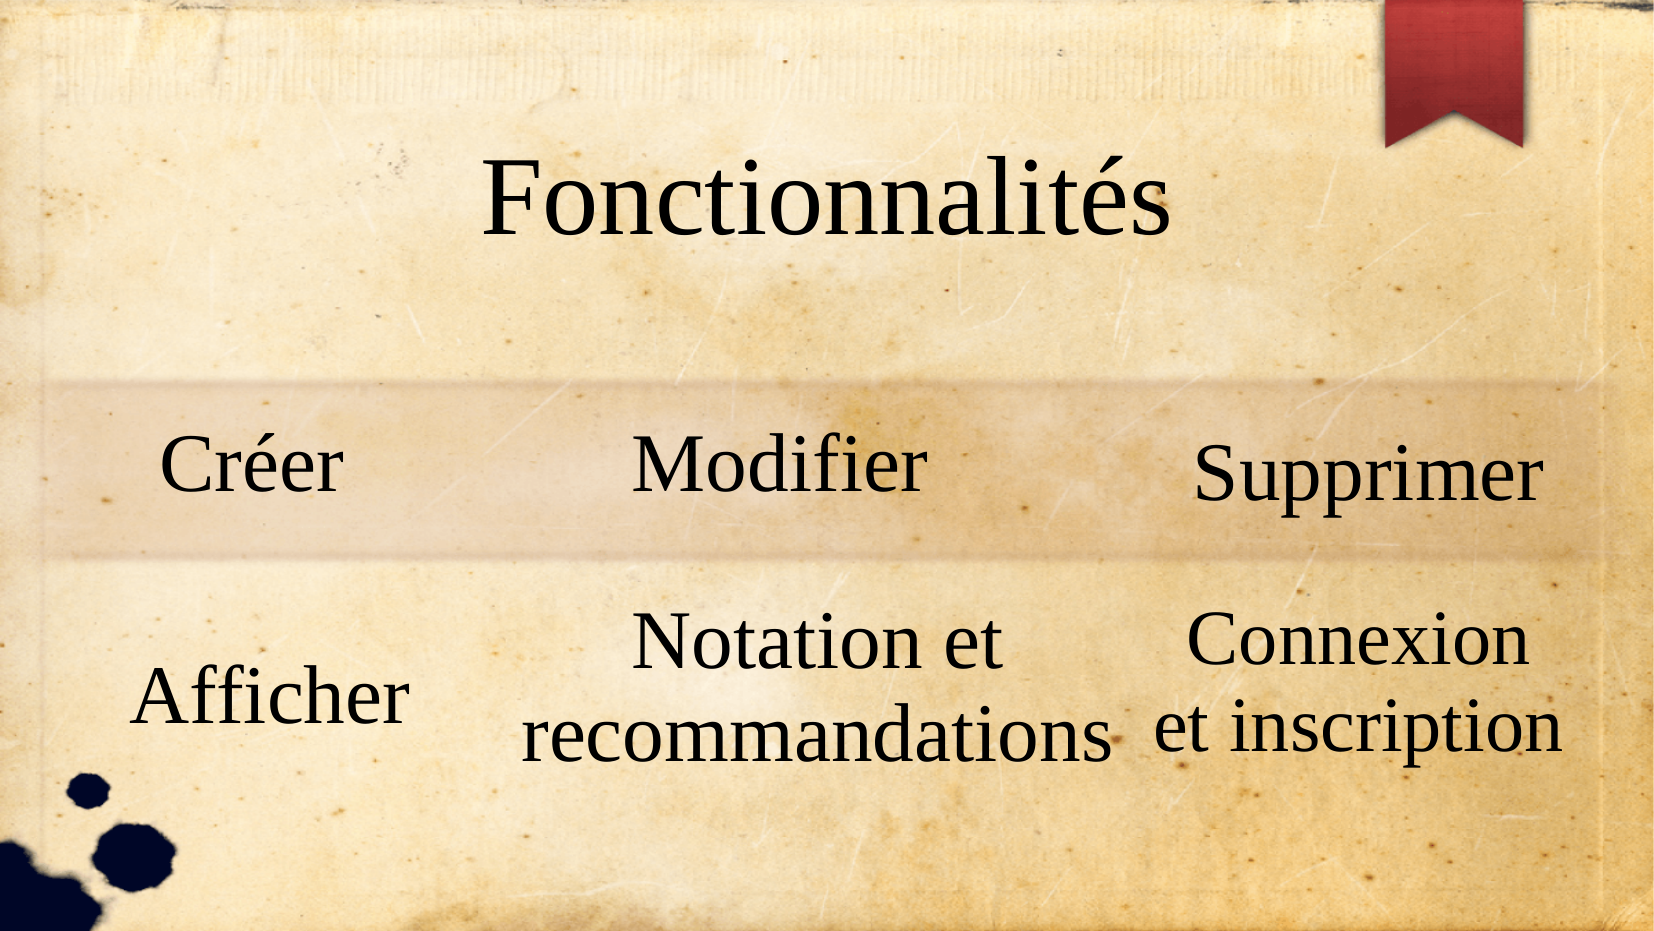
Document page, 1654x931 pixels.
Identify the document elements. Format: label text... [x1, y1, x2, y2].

list Créer [88, 417, 355, 532]
picture [0, 0, 1654, 931]
list Afficher [59, 649, 442, 764]
list Connexion et inscription [1085, 594, 1566, 857]
list Modifier [561, 417, 952, 532]
list Supprimer [1122, 425, 1566, 532]
list Notation et recommandations [442, 594, 1085, 857]
title Fonctionnalités [82, 118, 1571, 276]
